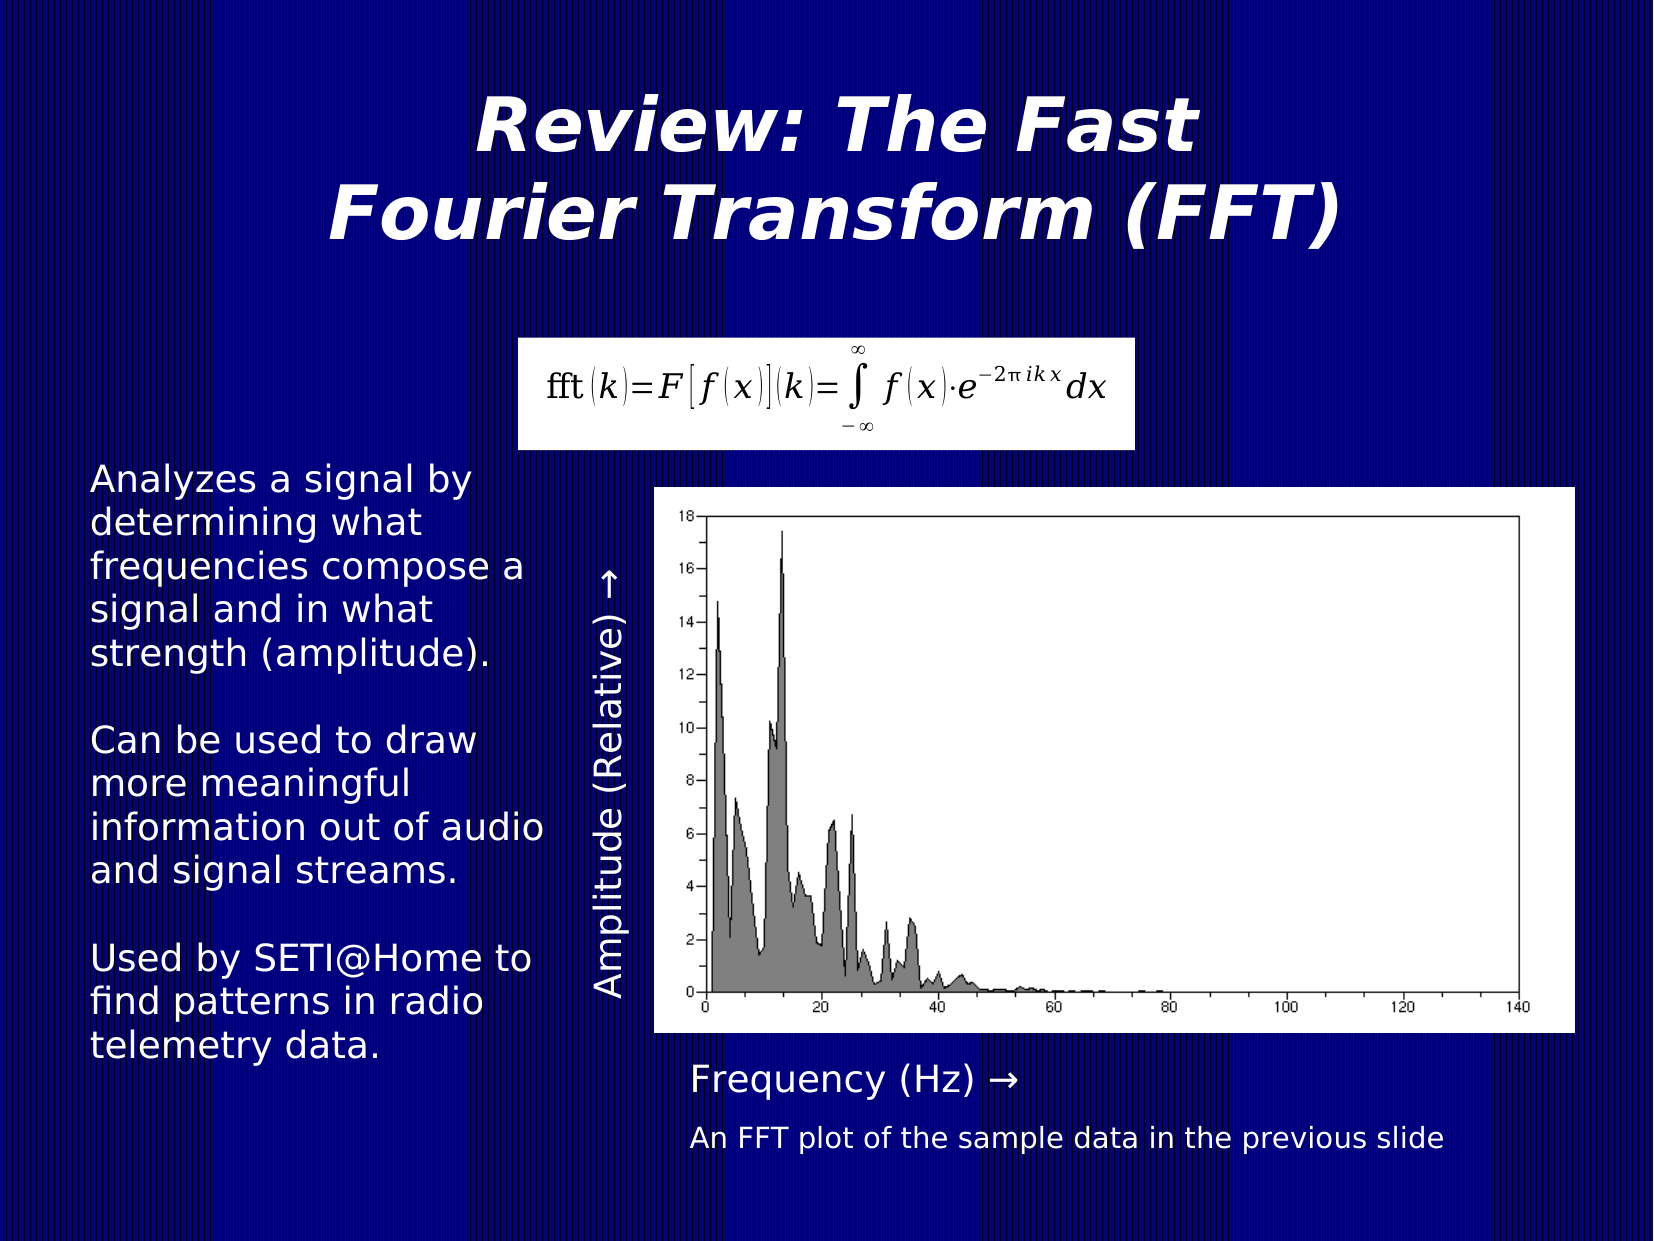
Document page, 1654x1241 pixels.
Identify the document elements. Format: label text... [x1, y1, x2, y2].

text_box An FFT plot of the sample data in the previous slide [674, 1114, 1461, 1164]
chart [538, 337, 1115, 437]
picture [654, 487, 1575, 1033]
text_box Review: The Fast Fourier Transform (FFT) [313, 75, 1340, 265]
text_box Amplitude (Relative) → [578, 562, 638, 1014]
text_box Analyzes a signal by determining what frequencies compose a signal and in what strength (amplitude). Can be used to draw more meaningful information out of audio and signal streams. Used by SETI@Home to find patterns in radio telemetry data. [74, 450, 563, 1075]
text_box Frequency (Hz) → [674, 1050, 1028, 1109]
text_box [518, 337, 1135, 451]
